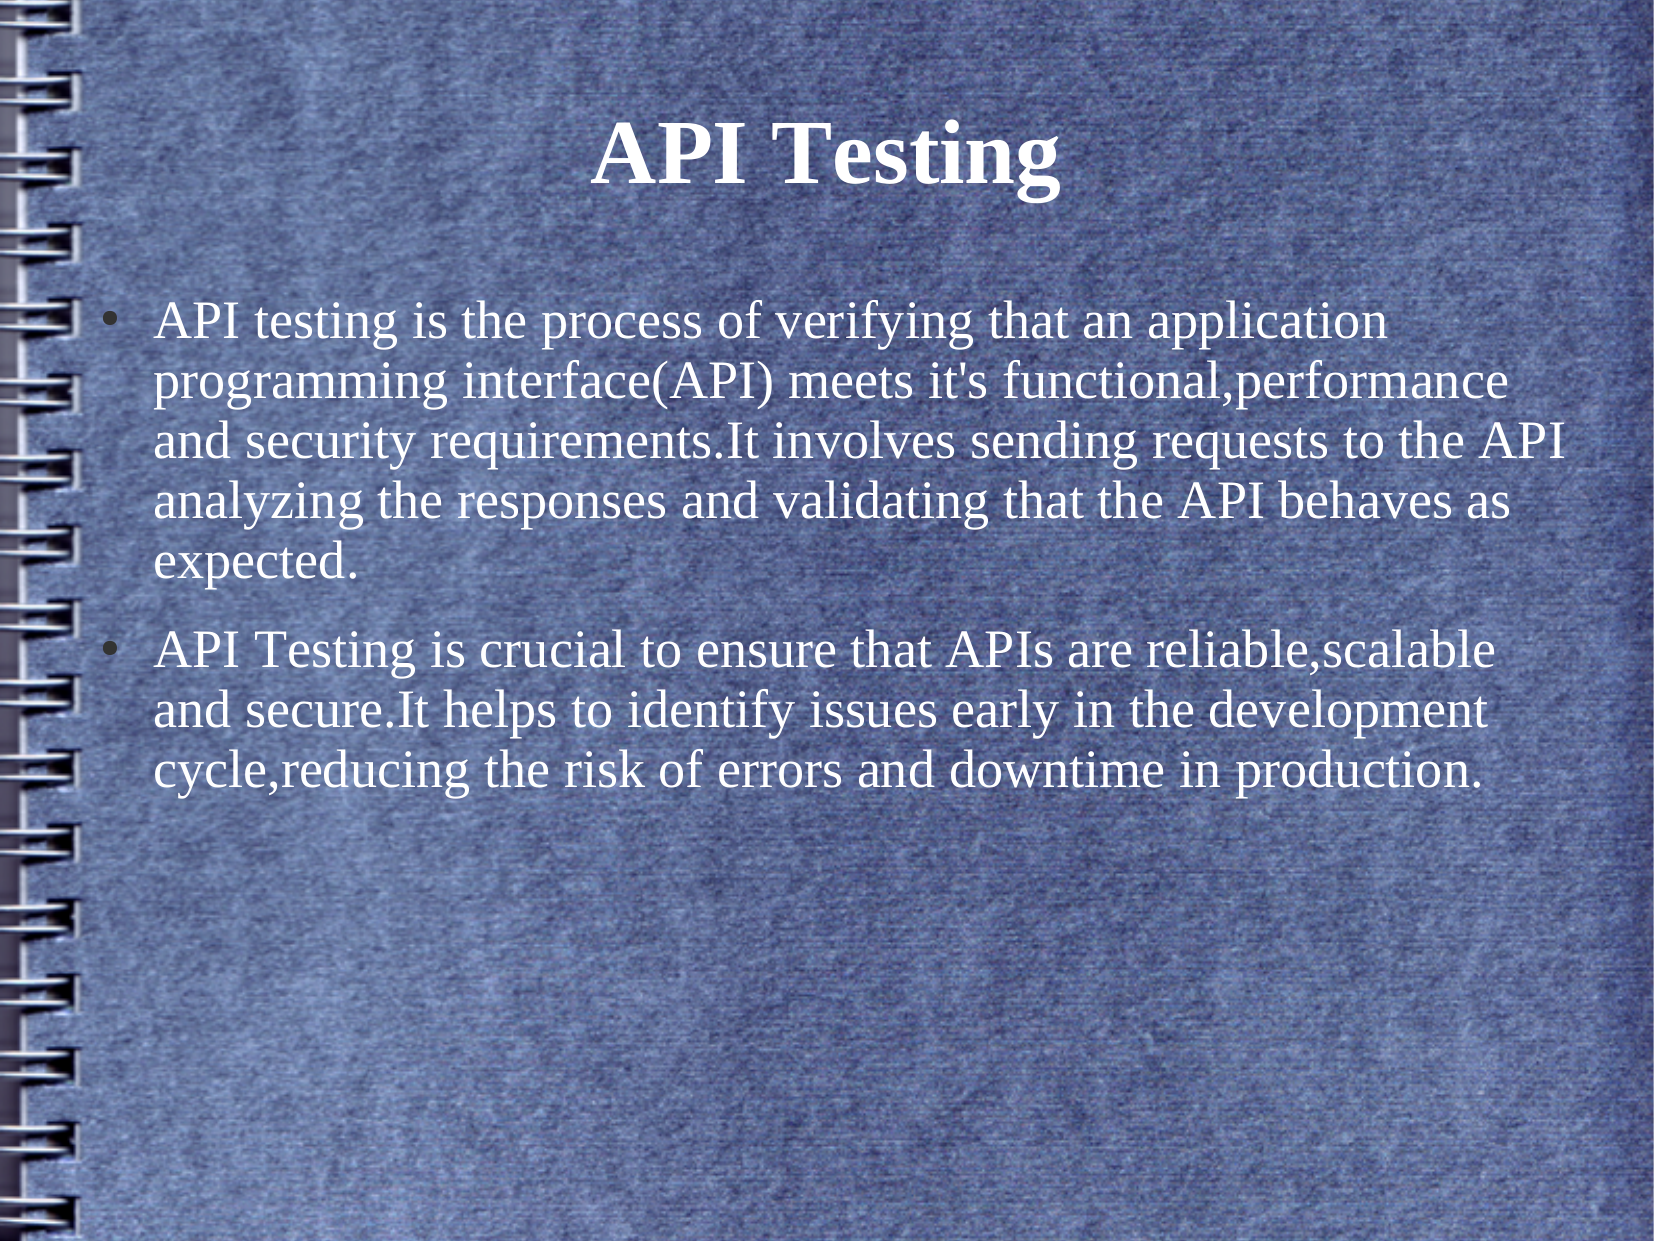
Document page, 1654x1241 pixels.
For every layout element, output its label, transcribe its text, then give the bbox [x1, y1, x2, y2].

picture [0, 0, 1654, 1241]
title API Testing [82, 49, 1571, 257]
list API testing is the process of verifying that an application programming interface(API) meets it's functional,performance and security requirements.It involves sending requests to the API analyzing the responses and validating that the API behaves as expected. API Testing is crucial to ensure that APIs are reliable,scalable and secure.It helps to identify issues early in the development cycle,reducing the risk of errors and downtime in production. [82, 290, 1571, 1109]
